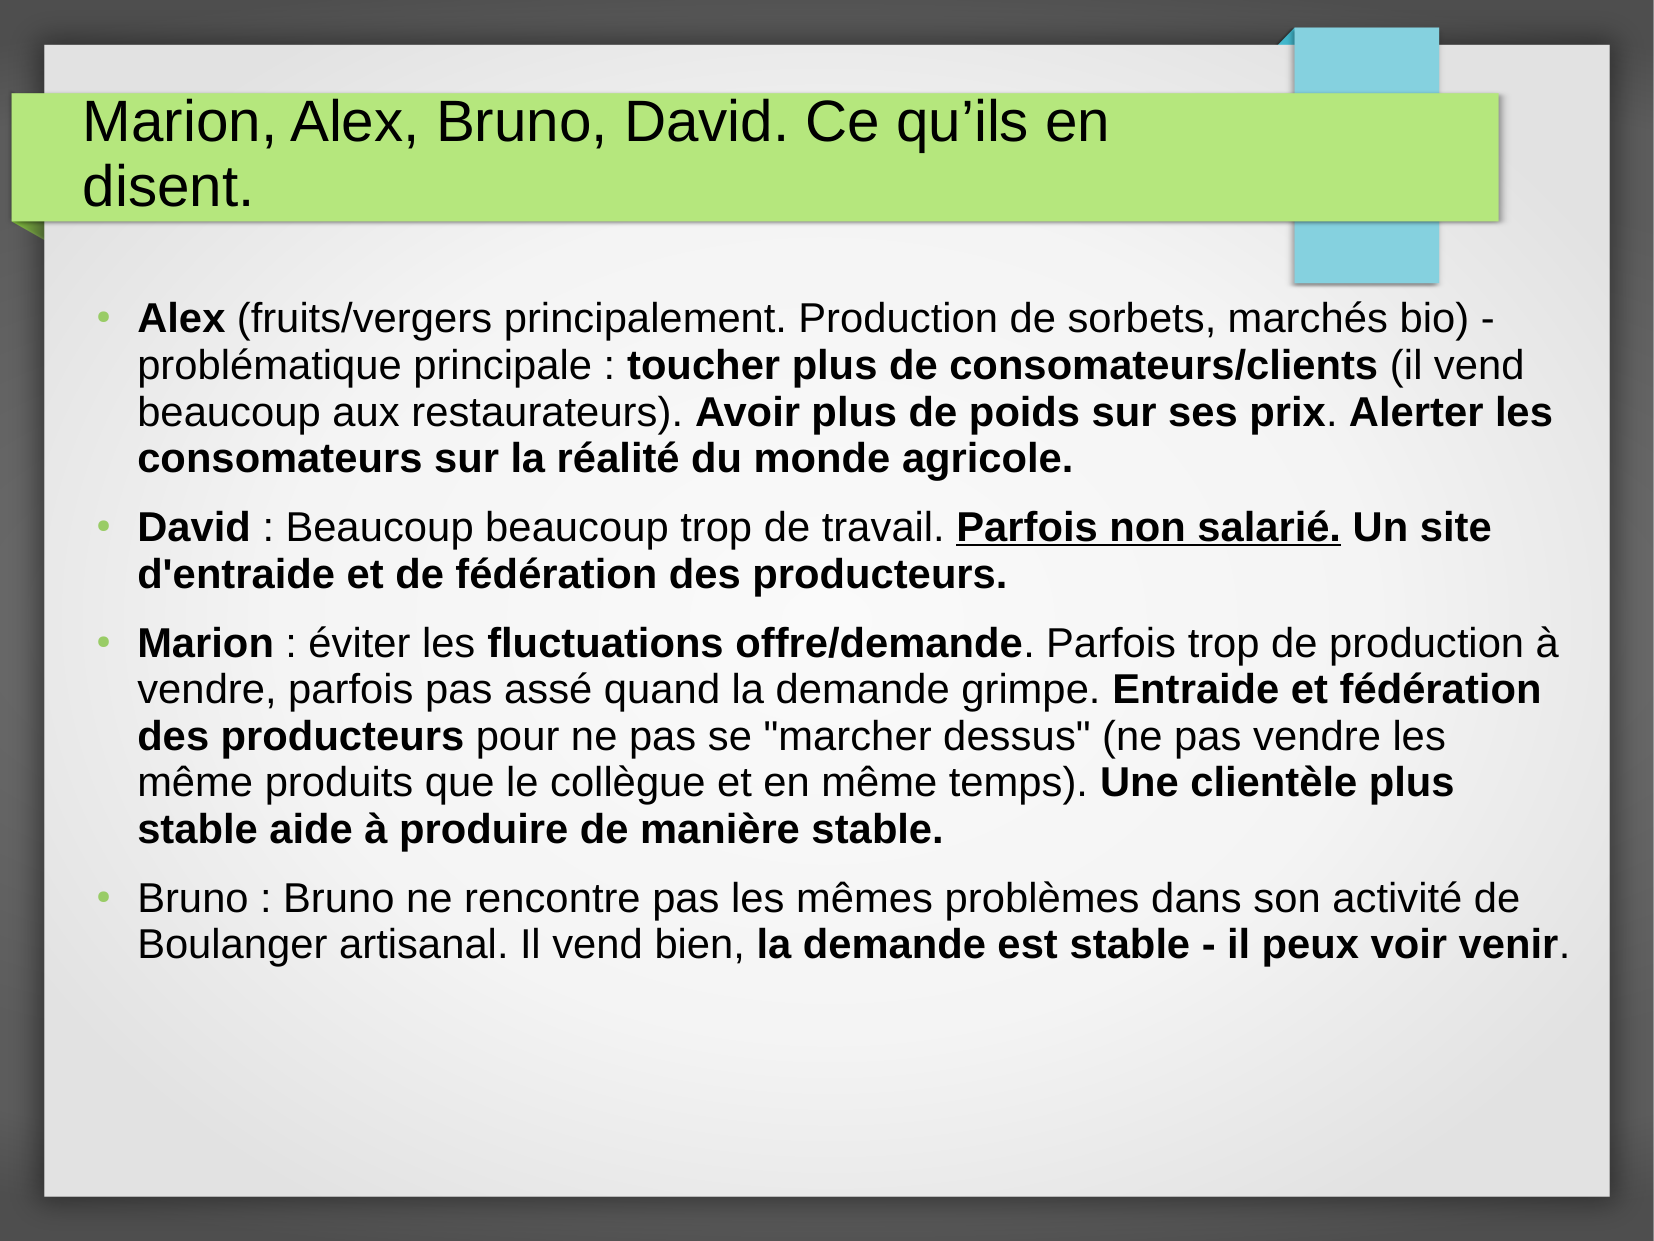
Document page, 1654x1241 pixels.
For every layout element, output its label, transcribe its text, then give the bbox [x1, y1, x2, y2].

list Alex (fruits/vergers principalement. Production de sorbets, marchés bio) - problématique principale : toucher plus de consomateurs/clients (il vend beaucoup aux restaurateurs). Avoir plus de poids sur ses prix. Alerter les consomateurs sur la réalité du monde agricole. David : Beaucoup beaucoup trop de travail. Parfois non salarié. Un site d'entraide et de fédération des producteurs. Marion : éviter les fluctuations offre/demande. Parfois trop de production à vendre, parfois pas assé quand la demande grimpe. Entraide et fédération des producteurs pour ne pas se "marcher dessus" (ne pas vendre les même produits que le collègue et en même temps). Une clientèle plus stable aide à produire de manière stable. Bruno : Bruno ne rencontre pas les mêmes problèmes dans son activité de Boulanger artisanal. Il vend bien, la demande est stable - il peux voir venir. [82, 295, 1571, 1015]
title Marion, Alex, Bruno, David. Ce qu’ils en disent. [82, 88, 1264, 219]
picture [0, 0, 1654, 1241]
